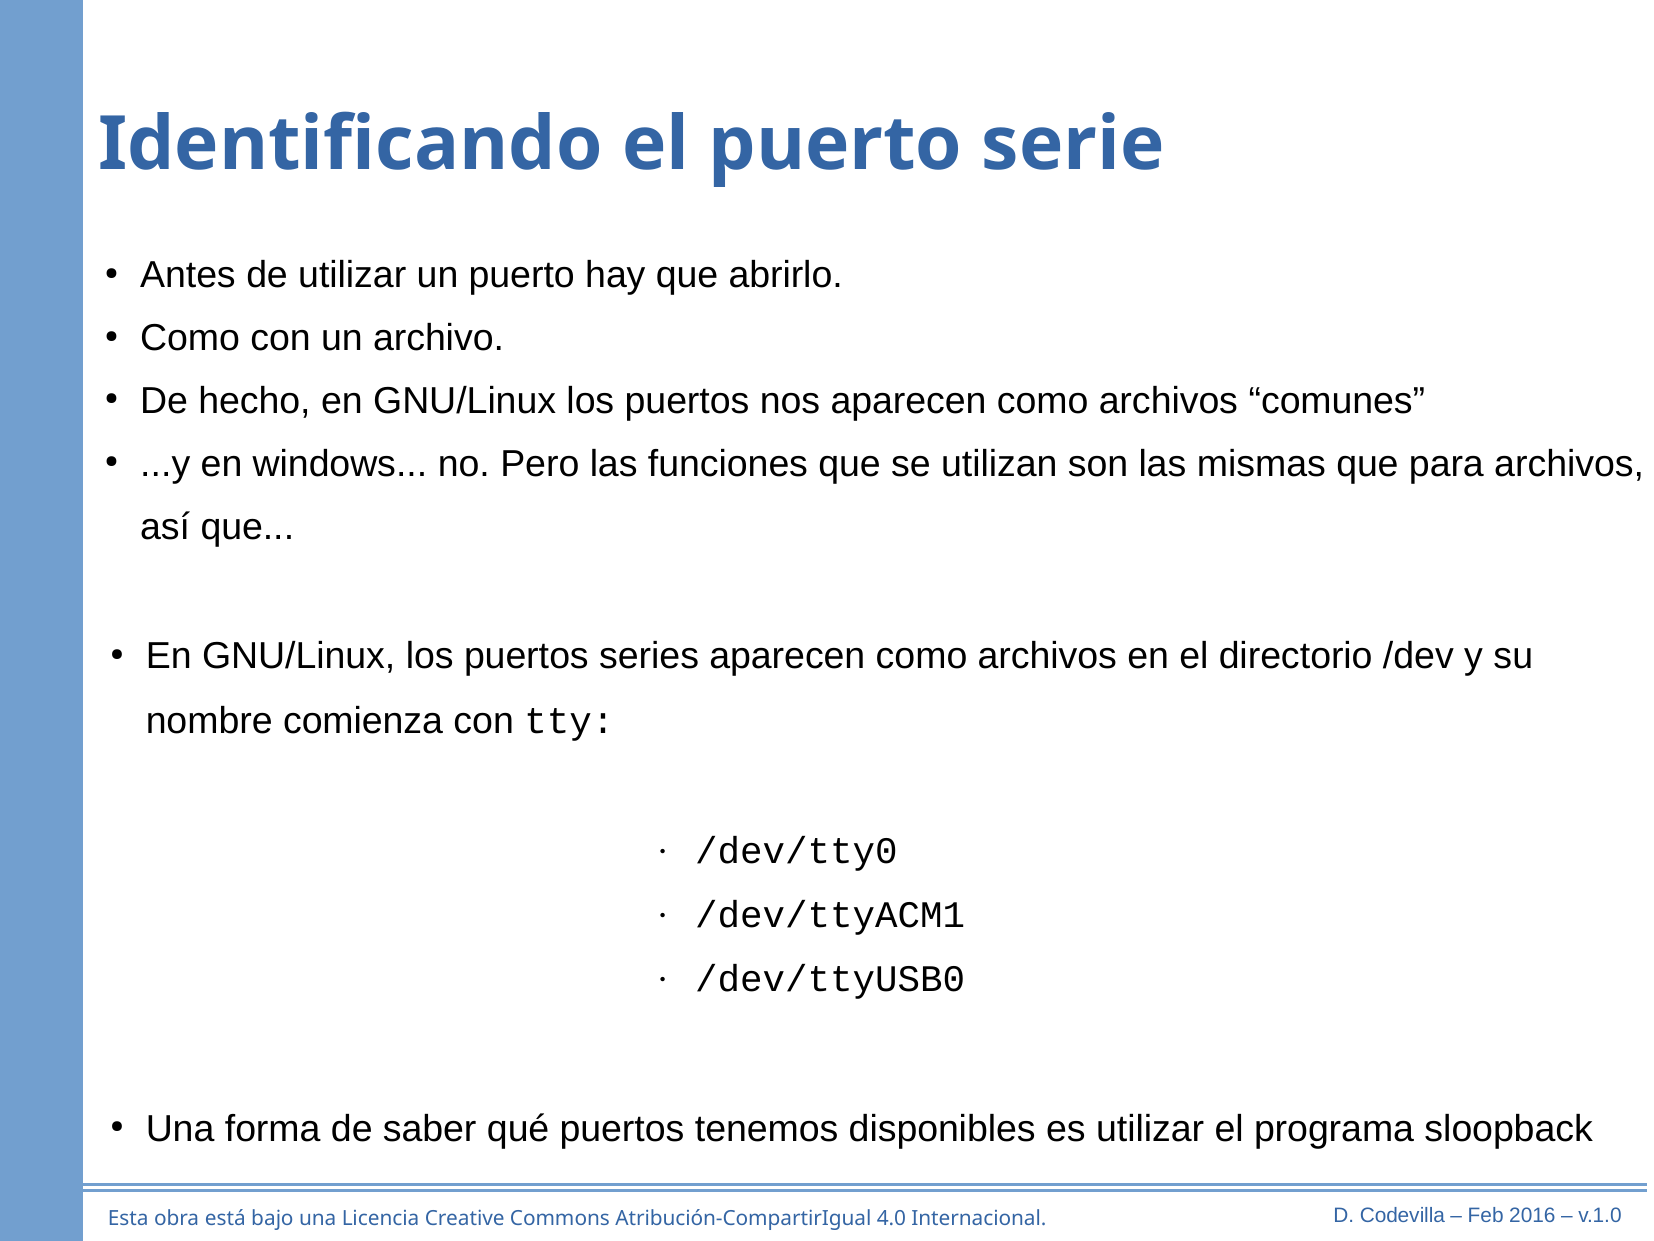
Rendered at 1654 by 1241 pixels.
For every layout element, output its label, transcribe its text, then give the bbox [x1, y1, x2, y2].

text_box Una forma de saber qué puertos tenemos disponibles es utilizar el programa sloopback [95, 1078, 1654, 1136]
text_box Identificando el puerto serie [83, 30, 1641, 133]
text_box /dev/tty0 /dev/ttyACM1 /dev/ttyUSB0 [645, 804, 1012, 991]
text_box En GNU/Linux, los puertos series aparecen como archivos en el directorio /dev y su nombre comienza con tty: [95, 606, 1654, 732]
text_box Antes de utilizar un puerto hay que abrirlo. Como con un archivo. De hecho, en GNU/Linux los puertos nos aparecen como archivos “comunes” ...y en windows... no. Pero las funciones que se utilizan son las mismas que para archivos, así que... [90, 225, 1654, 534]
